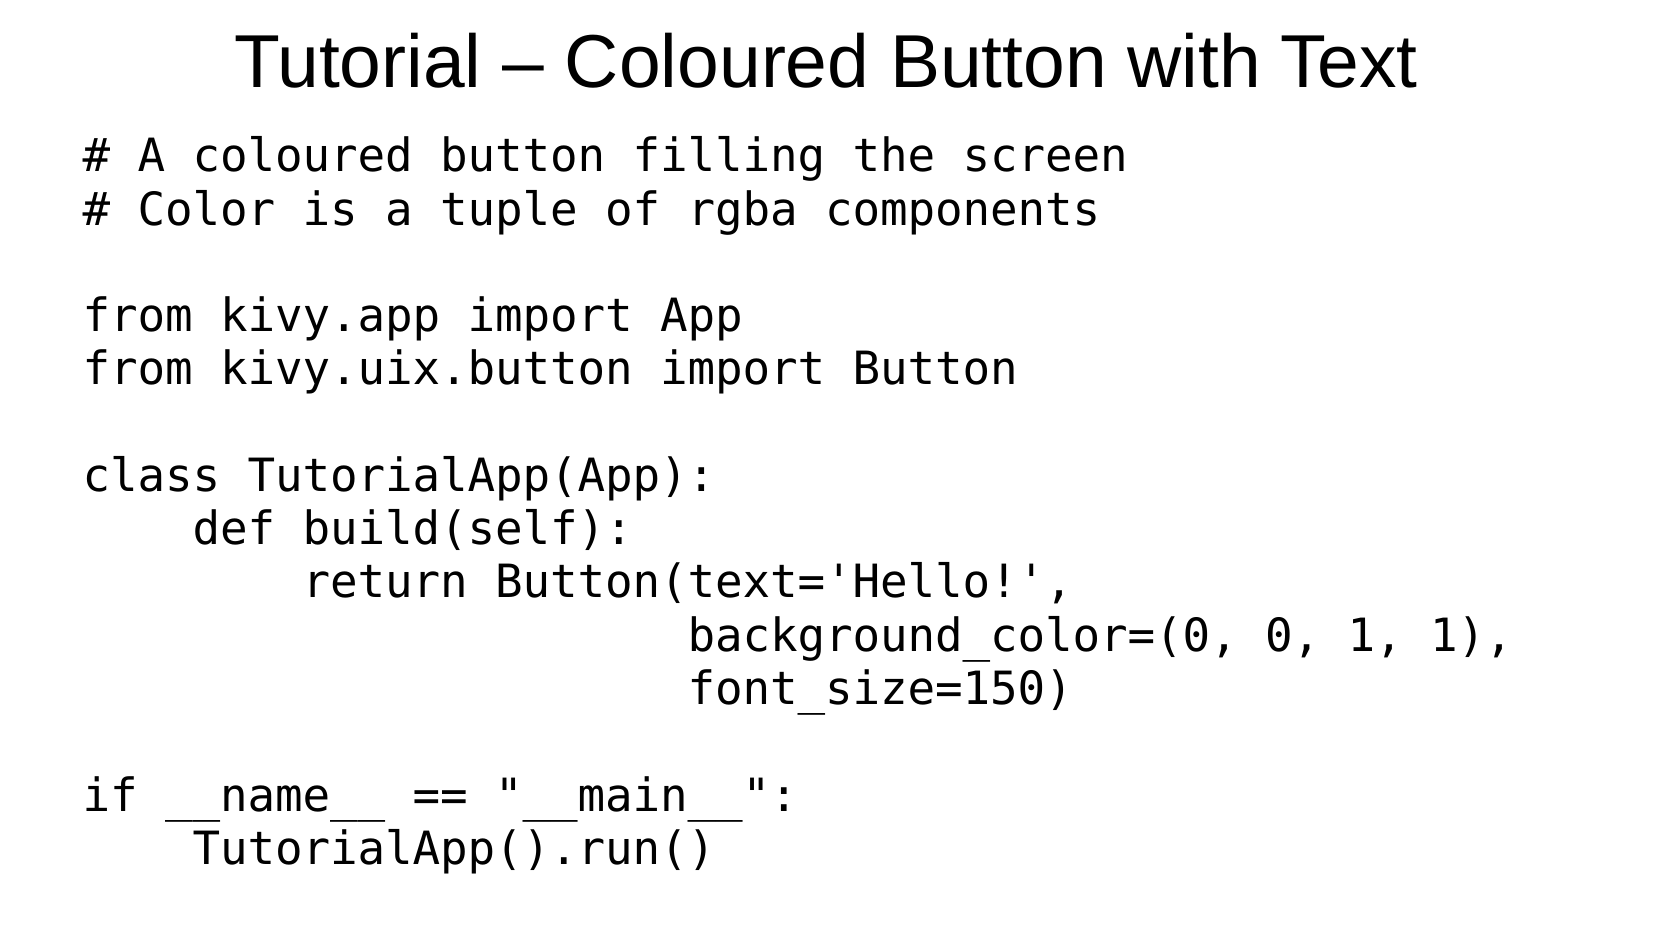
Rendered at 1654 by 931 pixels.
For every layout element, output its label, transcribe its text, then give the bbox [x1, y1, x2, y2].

title Tutorial – Coloured Button with Text [82, 0, 1571, 129]
subtitle # A coloured button filling the screen # Color is a tuple of rgba components from kivy.app import App from kivy.uix.button import Button class TutorialApp(App): def build(self): return Button(text='Hello!', background_color=(0, 0, 1, 1), font_size=150) if __name__ == "__main__": TutorialApp().run() [82, 129, 1571, 876]
